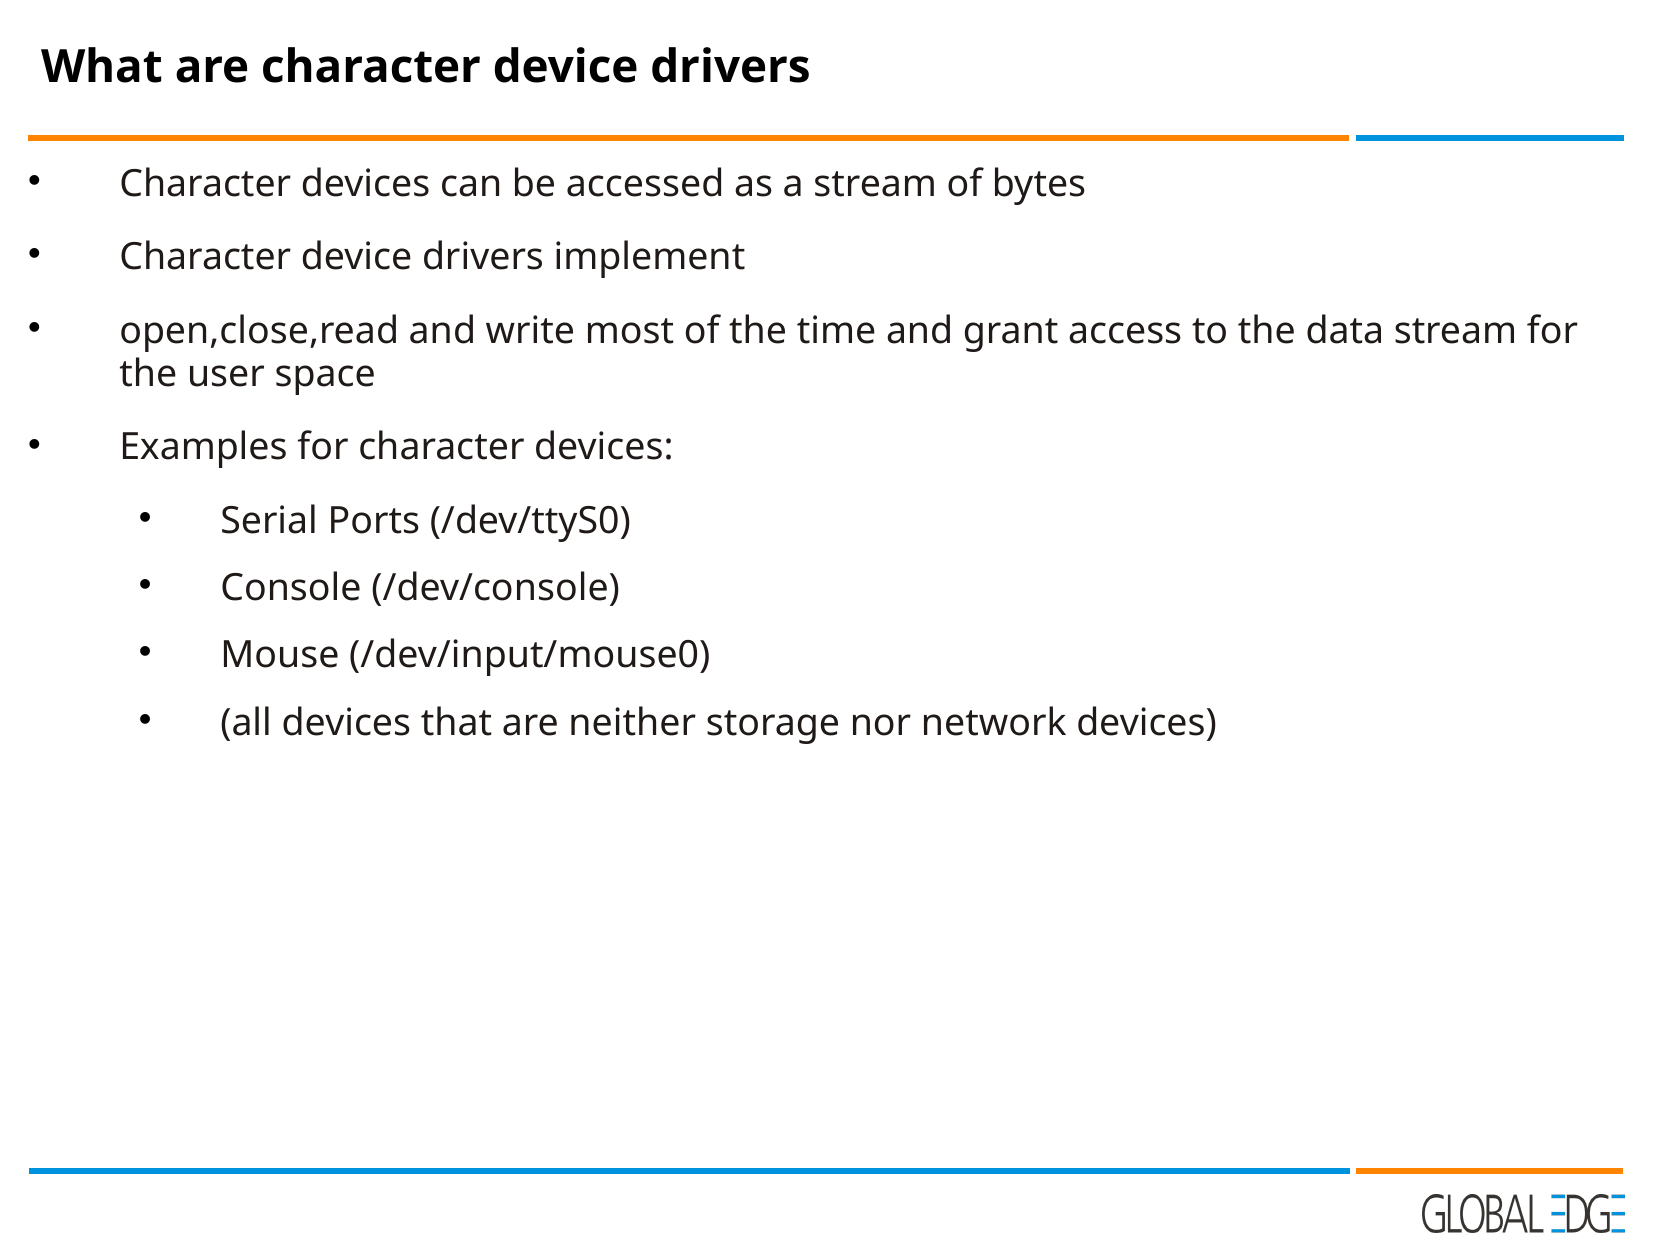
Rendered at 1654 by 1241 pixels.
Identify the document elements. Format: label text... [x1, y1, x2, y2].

title What are character device drivers [17, 18, 1499, 115]
list Character devices can be accessed as a stream of bytes Character device drivers implement open,close,read and write most of the time and grant access to the data stream for the user space Examples for character devices: Serial Ports (/dev/ttyS0) Console (/dev/console) Mouse (/dev/input/mouse0) (all devices that are neither storage nor network devices) [28, 160, 1625, 1153]
picture [1422, 1194, 1625, 1233]
